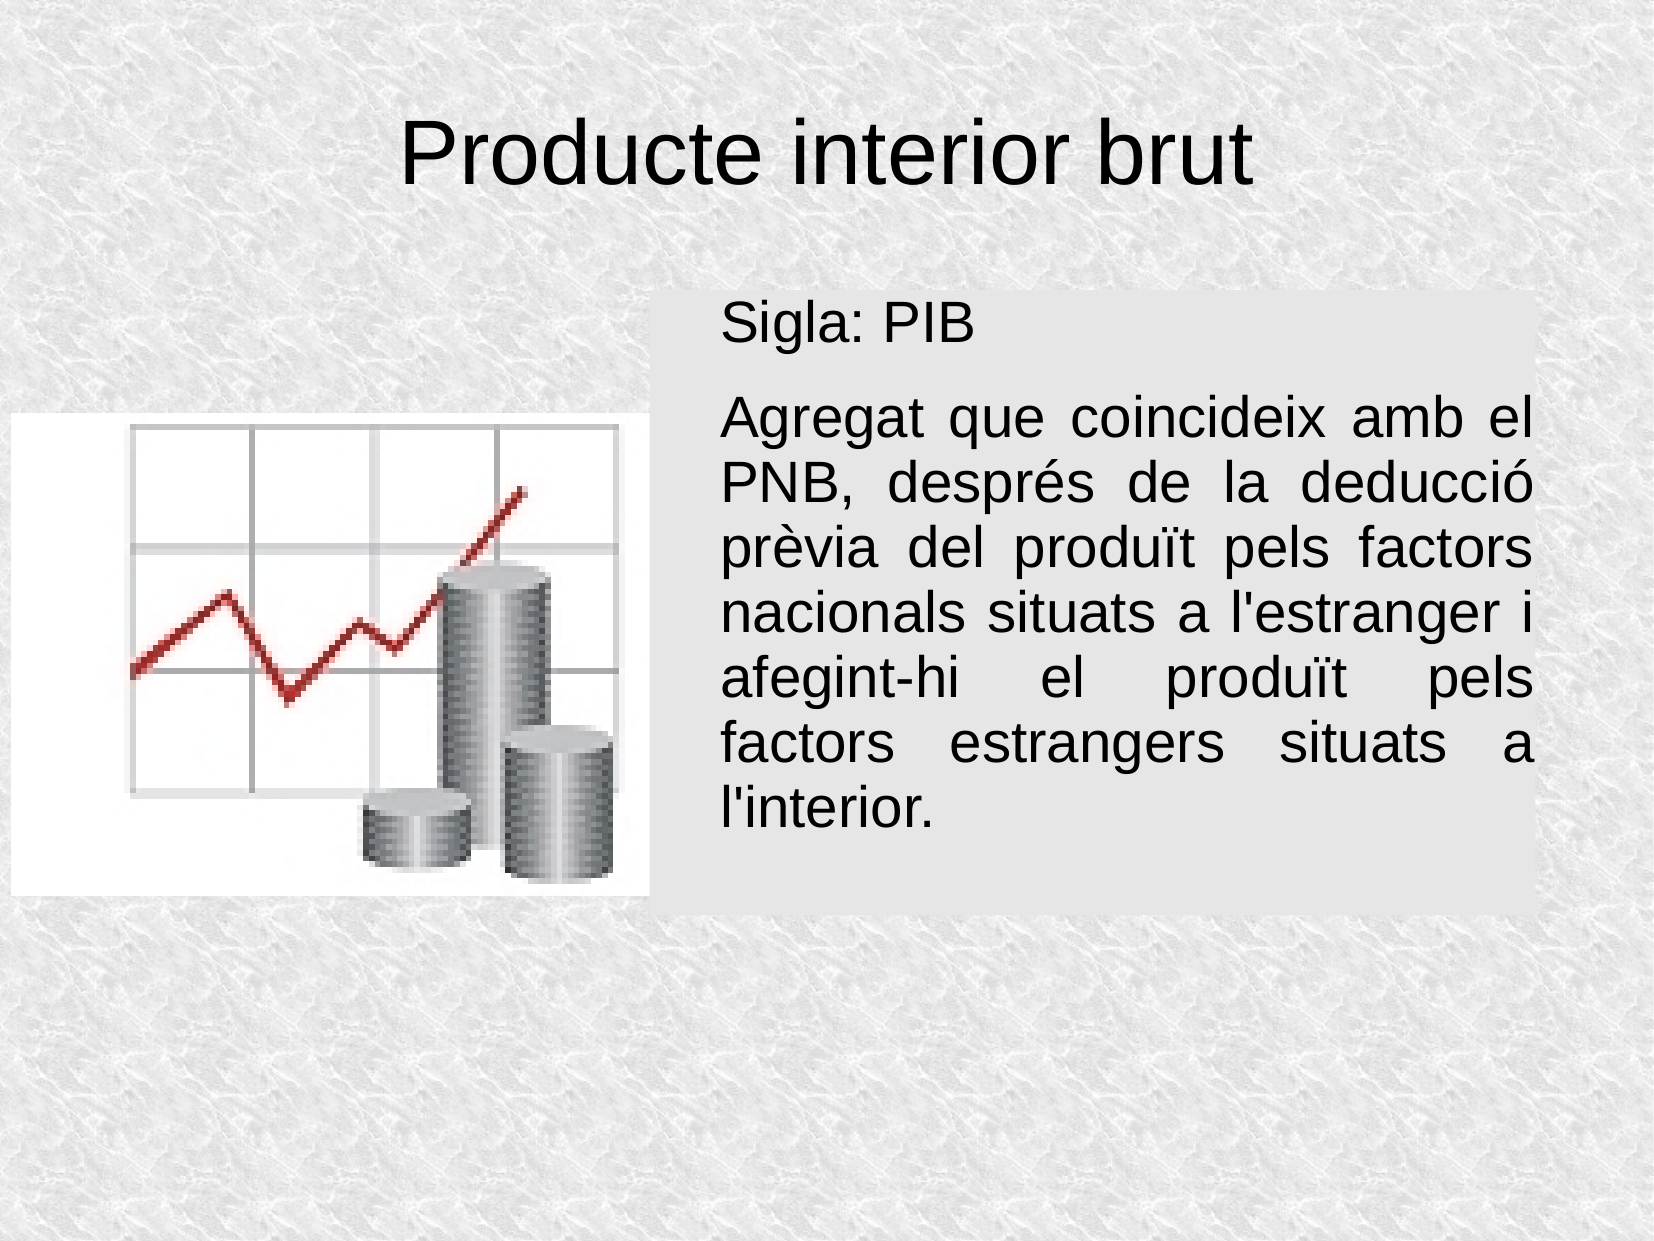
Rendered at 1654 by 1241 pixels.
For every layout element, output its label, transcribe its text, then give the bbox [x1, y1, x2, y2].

title Producte interior brut [82, 49, 1571, 257]
picture [0, 0, 1654, 1241]
list Sigla: PIB Agregat que coincideix amb el PNB, després de la deducció prèvia del produït pels factors nacionals situats a l'estranger i afegint-hi el produït pels factors estrangers situats a l'interior. [649, 290, 1536, 916]
